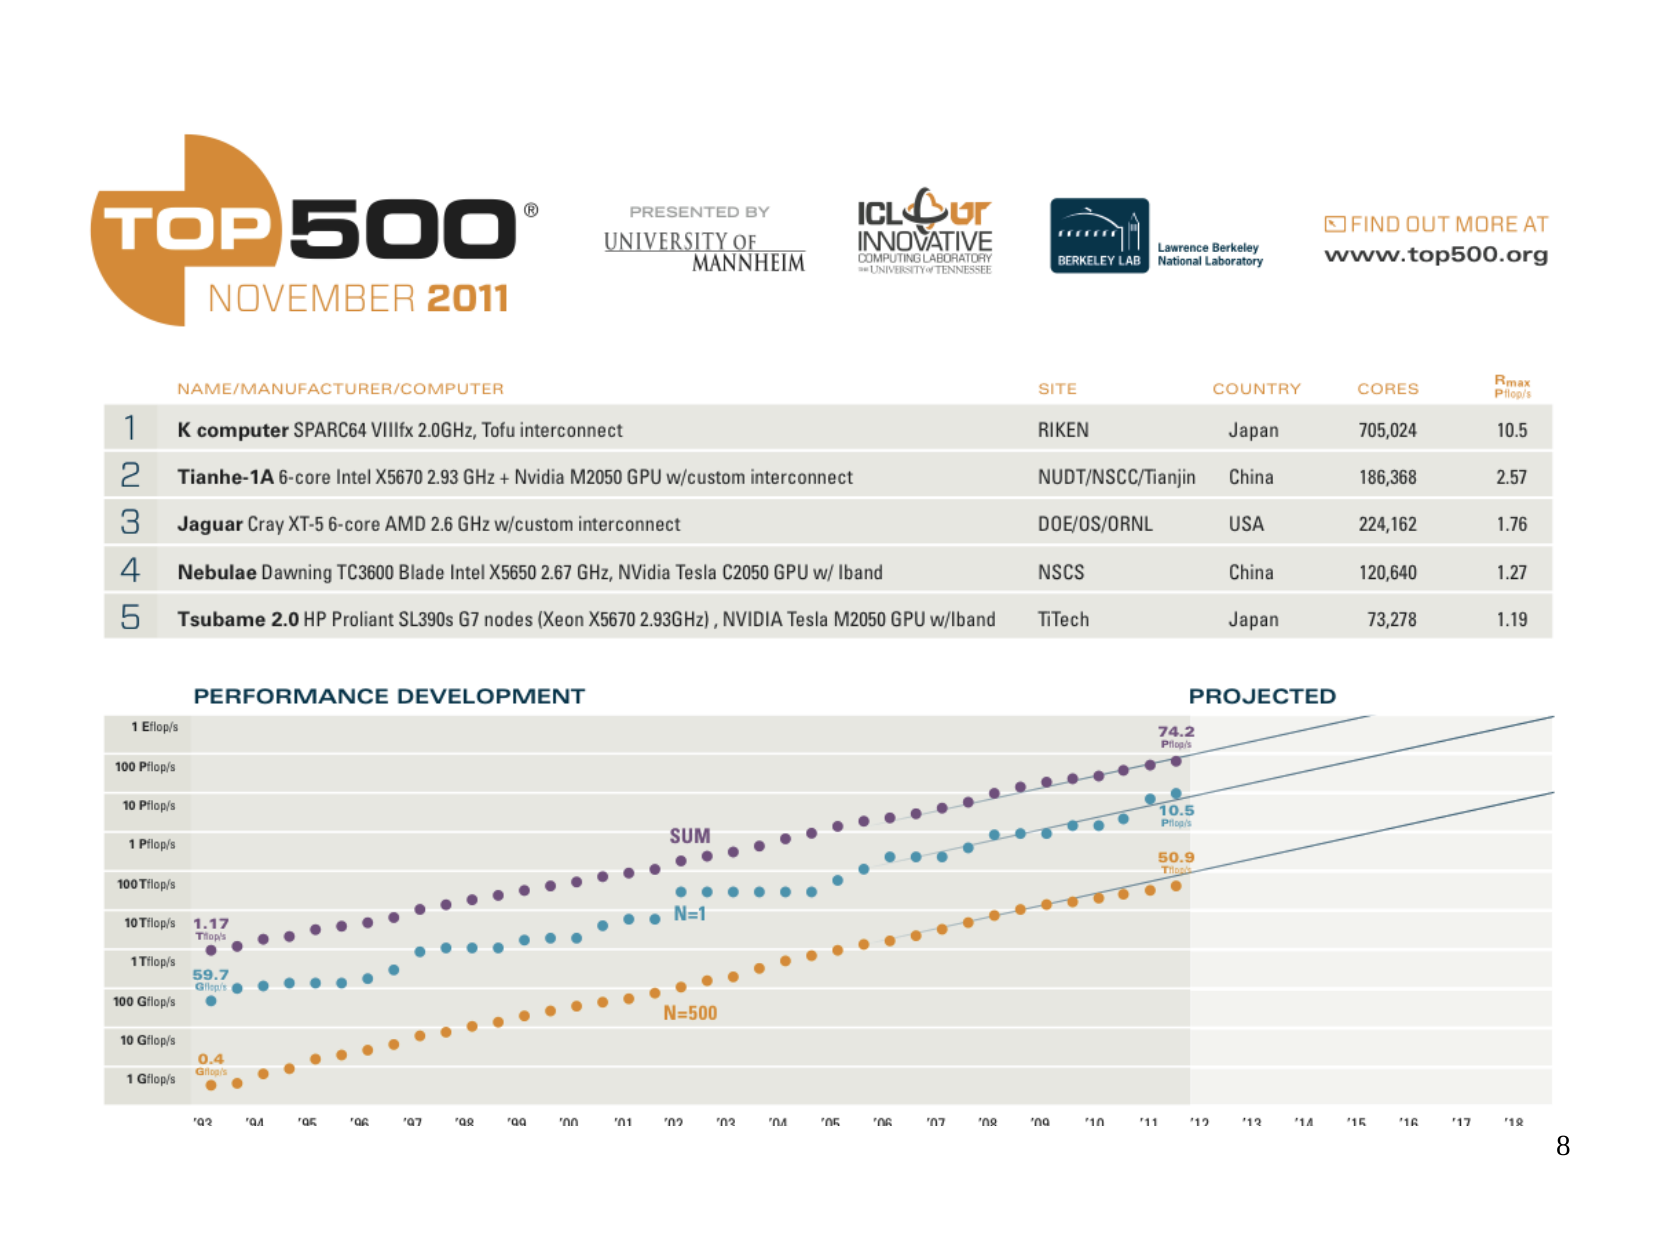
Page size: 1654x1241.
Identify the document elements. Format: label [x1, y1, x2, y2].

picture [3, 90, 1654, 1126]
